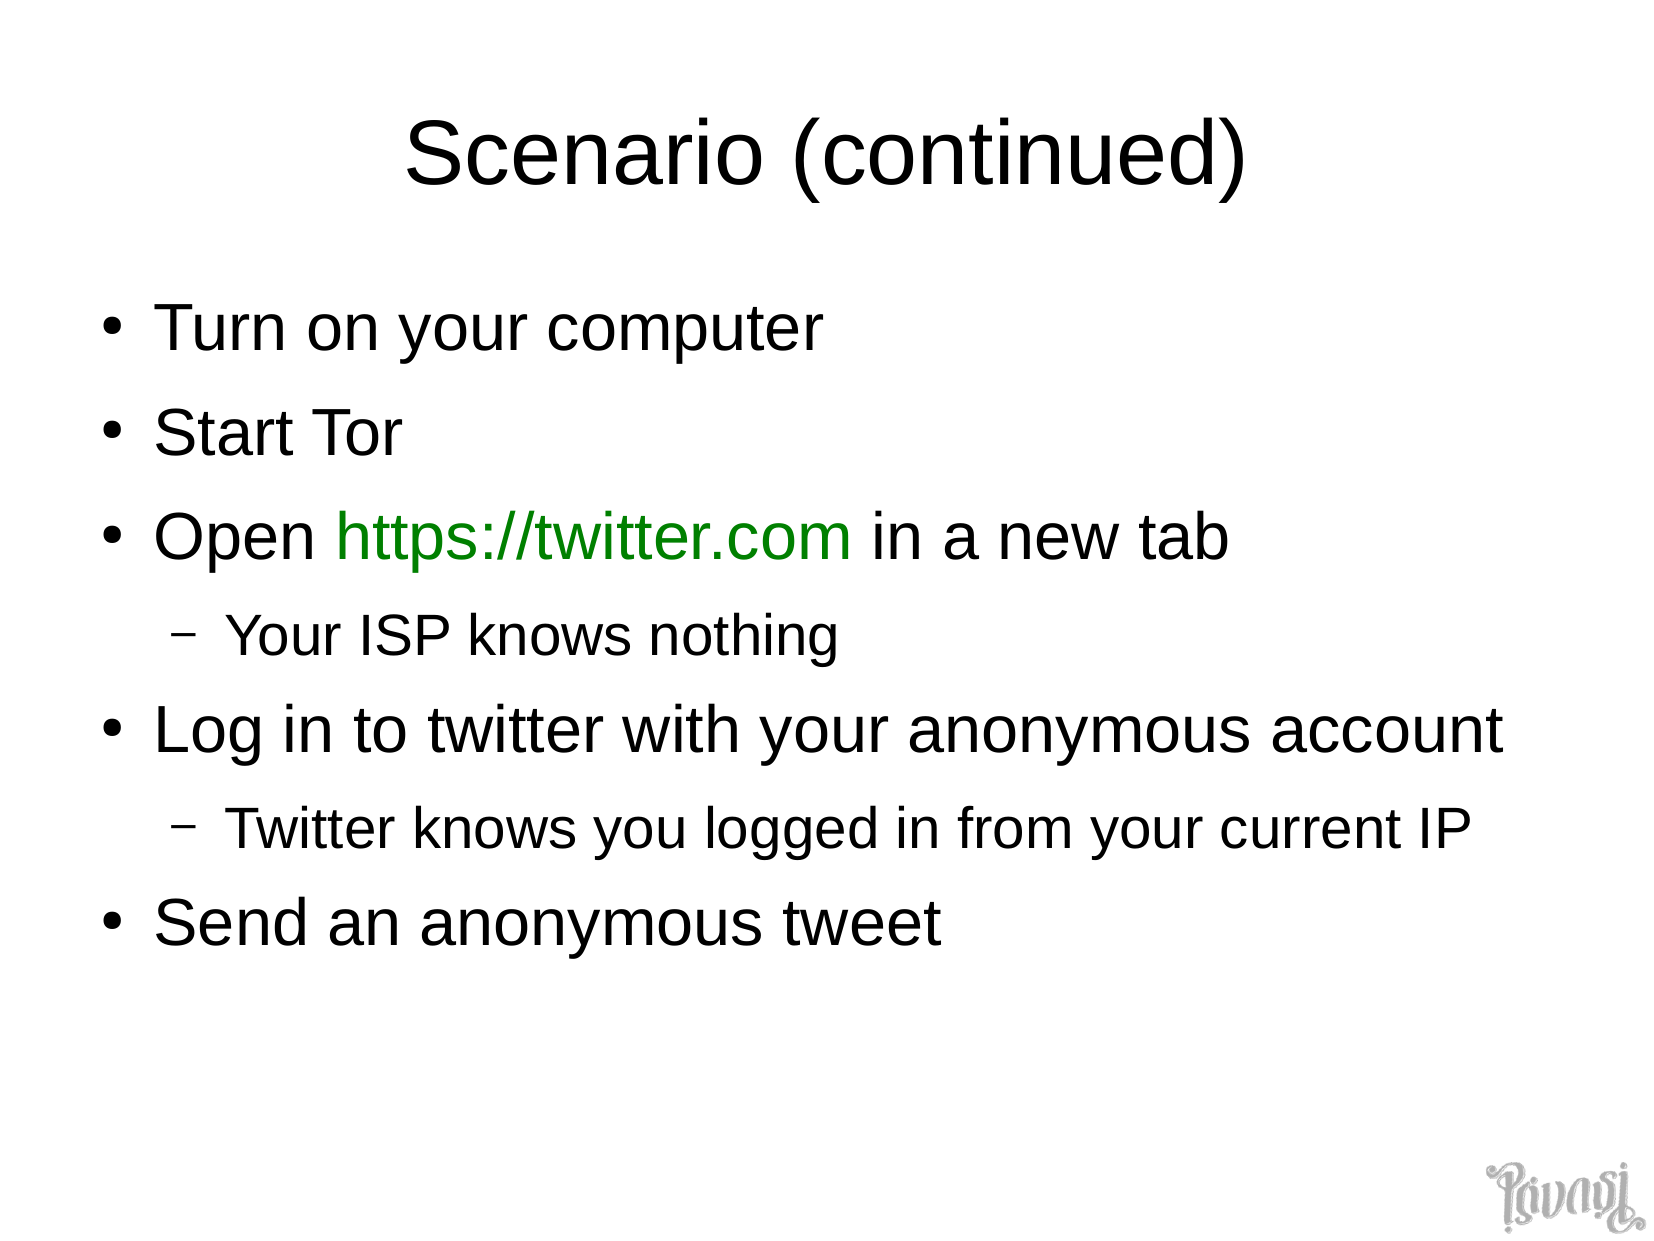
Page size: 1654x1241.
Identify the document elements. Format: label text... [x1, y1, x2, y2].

title Scenario (continued) [82, 49, 1571, 257]
picture [1484, 1147, 1648, 1241]
list Turn on your computer Start Tor Open https://twitter.com in a new tab Your ISP knows nothing Log in to twitter with your anonymous account Twitter knows you logged in from your current IP Send an anonymous tweet [82, 290, 1538, 1205]
